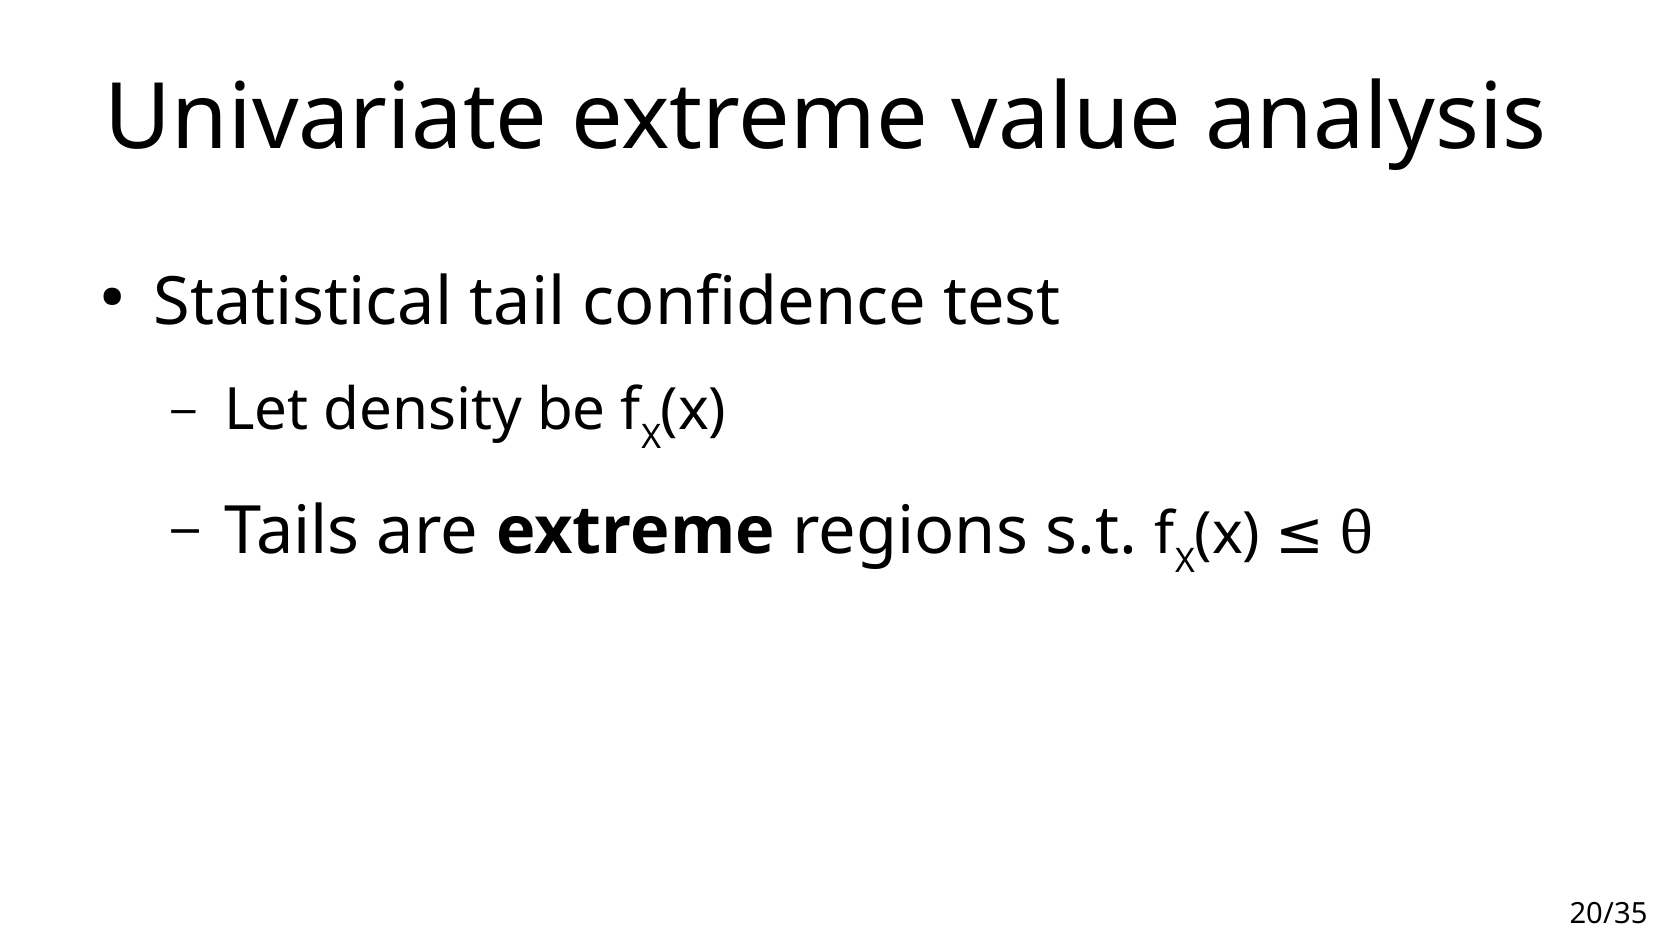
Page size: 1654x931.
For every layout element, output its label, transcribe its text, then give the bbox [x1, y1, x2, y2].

list Statistical tail confidence test Let density be fX(x) Tails are extreme regions s.t. fX(x) ≤ θ [82, 253, 1571, 793]
title Univariate extreme value analysis [82, 1, 1571, 226]
